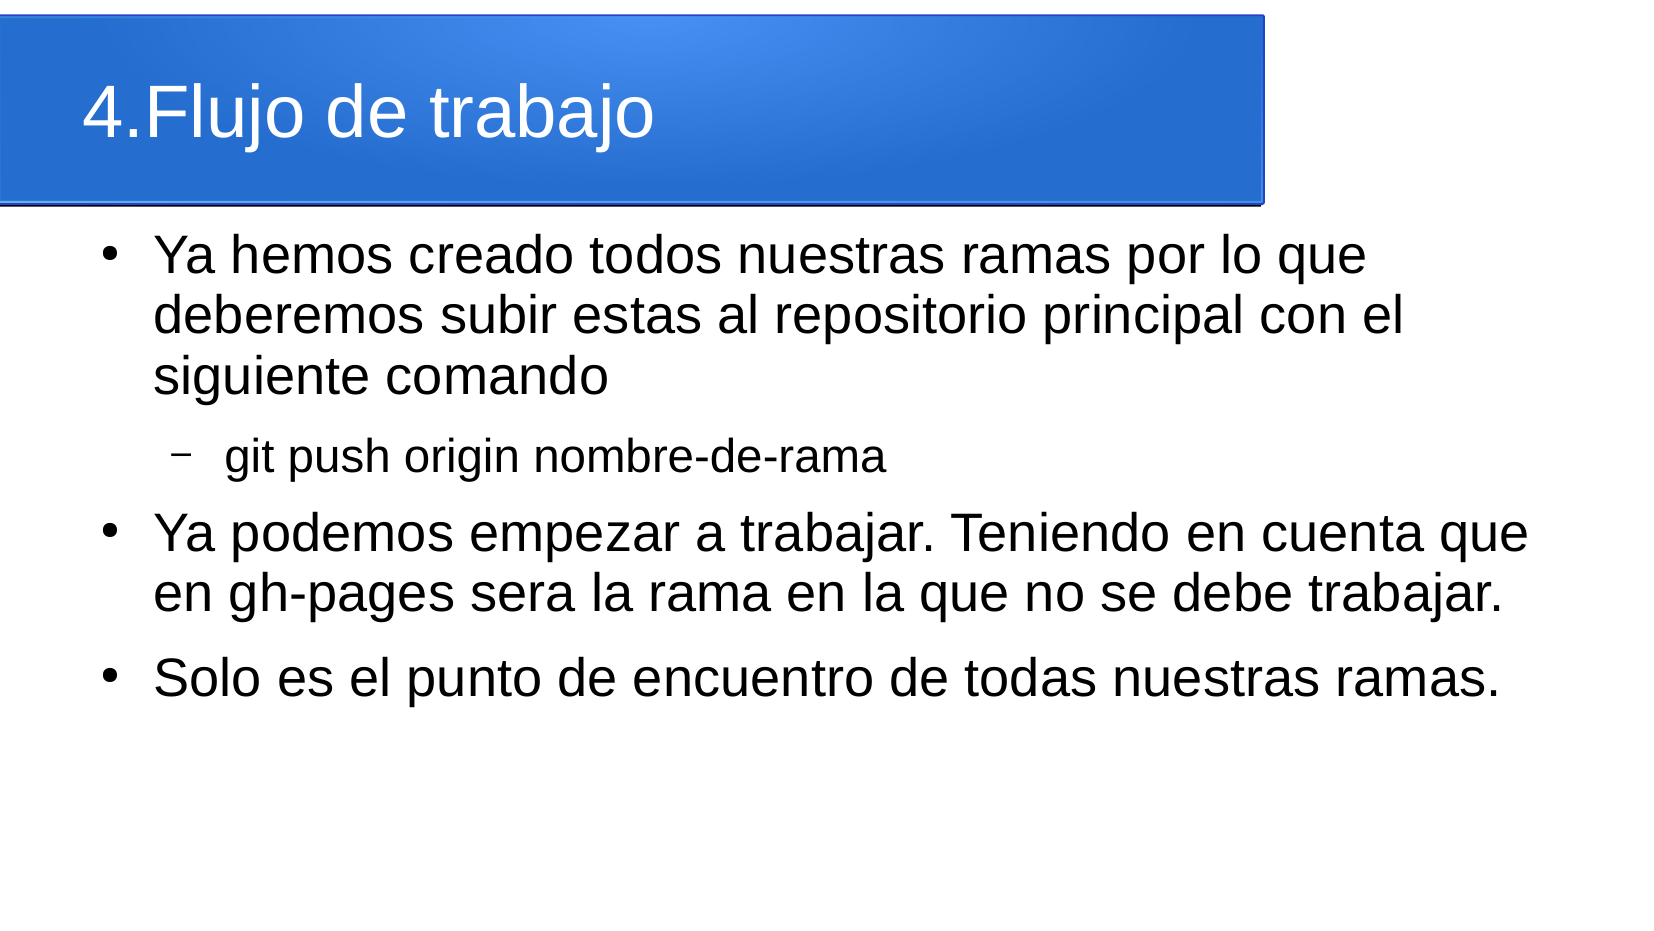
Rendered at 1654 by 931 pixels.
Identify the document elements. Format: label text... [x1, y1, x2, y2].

title 4.Flujo de trabajo [82, 35, 1235, 189]
list Ya hemos creado todos nuestras ramas por lo que deberemos subir estas al repositorio principal con el siguiente comando git push origin nombre-de-rama Ya podemos empezar a trabajar. Teniendo en cuenta que en gh-pages sera la rama en la que no se debe trabajar. Solo es el punto de encuentro de todas nuestras ramas. [82, 224, 1571, 764]
